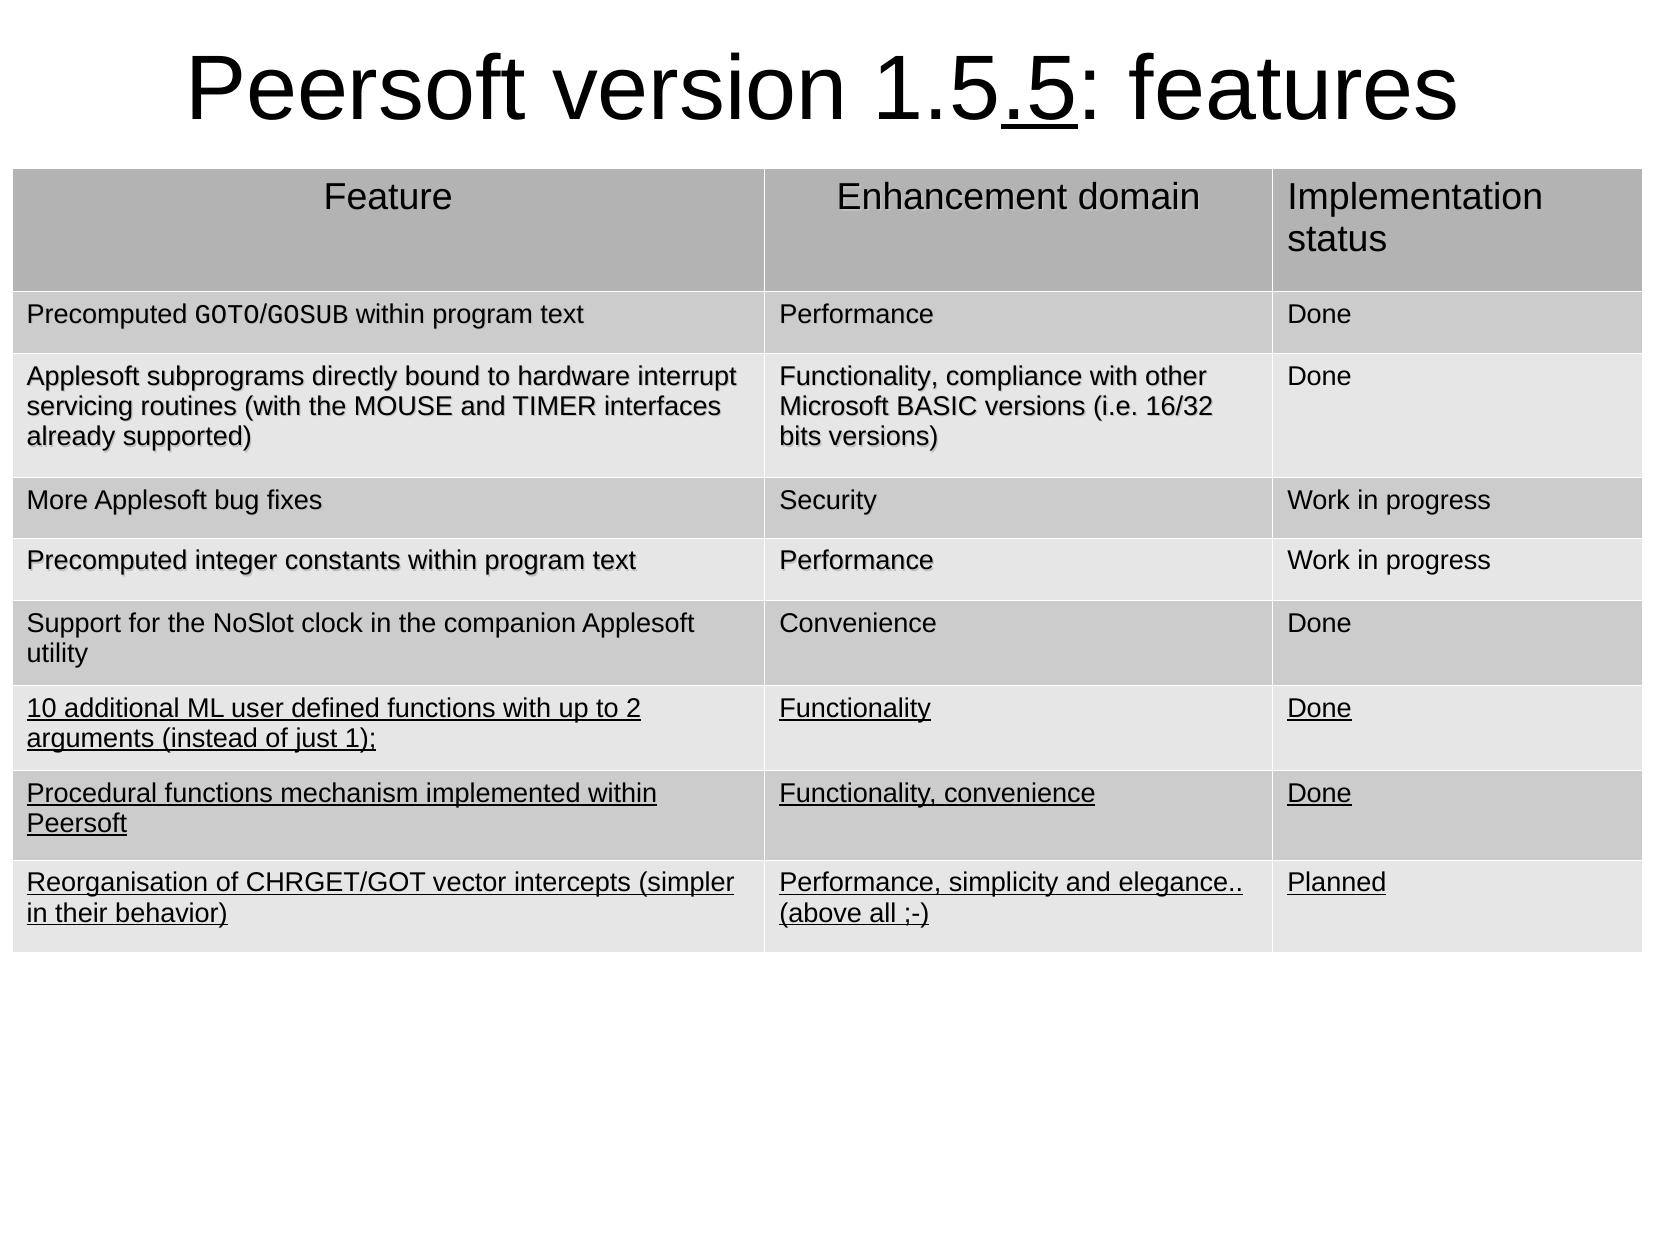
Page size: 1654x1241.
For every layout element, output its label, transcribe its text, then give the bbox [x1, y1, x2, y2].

table_header Feature [13, 169, 764, 291]
table_cell Security [765, 478, 1272, 538]
table_cell 10 additional ML user defined functions with up to 2 arguments (instead of just 1); [13, 686, 764, 770]
table_cell Planned [1273, 861, 1642, 952]
table_cell Precomputed integer constants within program text [13, 539, 764, 600]
table_cell Done [1273, 292, 1642, 353]
table_cell Done [1273, 601, 1642, 685]
table_cell More Applesoft bug fixes [13, 478, 764, 538]
table_cell Applesoft subprograms directly bound to hardware interrupt servicing routines (with the MOUSE and TIMER interfaces already supported) [13, 354, 764, 477]
table_cell Performance [765, 292, 1272, 353]
table_cell Functionality [765, 686, 1272, 770]
table_cell Done [1273, 354, 1642, 477]
table_header Enhancement domain [765, 169, 1272, 291]
table_cell Functionality, convenience [765, 771, 1272, 860]
table_cell Performance, simplicity and elegance.. (above all ;-) [765, 861, 1272, 952]
table_cell Done [1273, 686, 1642, 770]
table_cell Reorganisation of CHRGET/GOT vector intercepts (simpler in their behavior) [13, 861, 764, 952]
table_cell Procedural functions mechanism implemented within Peersoft [13, 771, 764, 860]
table_cell Done [1273, 771, 1642, 860]
table_cell Support for the NoSlot clock in the companion Applesoft utility [13, 601, 764, 685]
title Peersoft version 1.5.5: features [42, 16, 1603, 159]
table_header Implementation status [1273, 169, 1642, 291]
table_cell Precomputed GOTO/GOSUB within program text [13, 292, 764, 353]
table_cell Performance [765, 539, 1272, 600]
table_cell Functionality, compliance with other Microsoft BASIC versions (i.e. 16/32 bits versions) [765, 354, 1272, 477]
table_cell Work in progress [1273, 539, 1642, 600]
table_cell Work in progress [1273, 478, 1642, 538]
table_cell Convenience [765, 601, 1272, 685]
